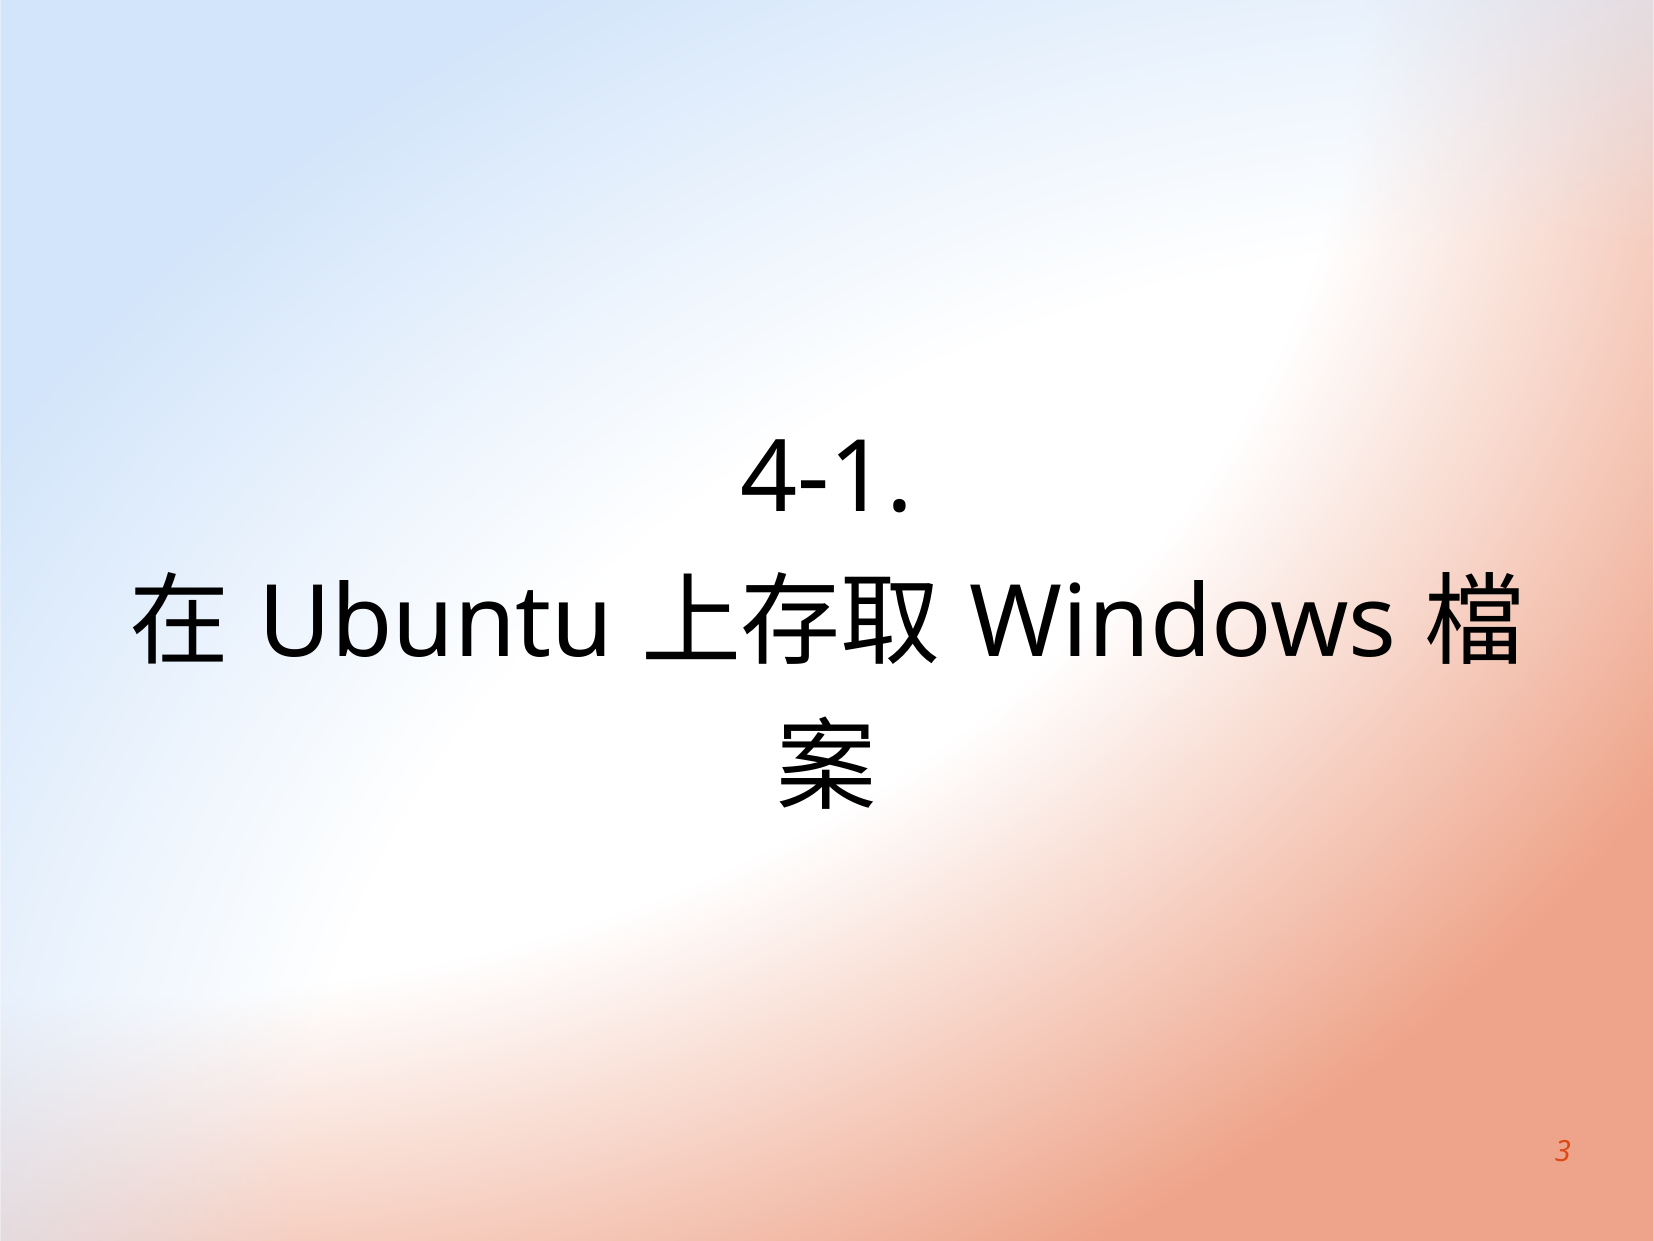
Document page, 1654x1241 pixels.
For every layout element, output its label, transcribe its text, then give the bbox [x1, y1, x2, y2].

subtitle 4-1. 在Ubuntu上存取Windows檔案 [82, 49, 1571, 1186]
picture [0, 0, 1654, 1241]
